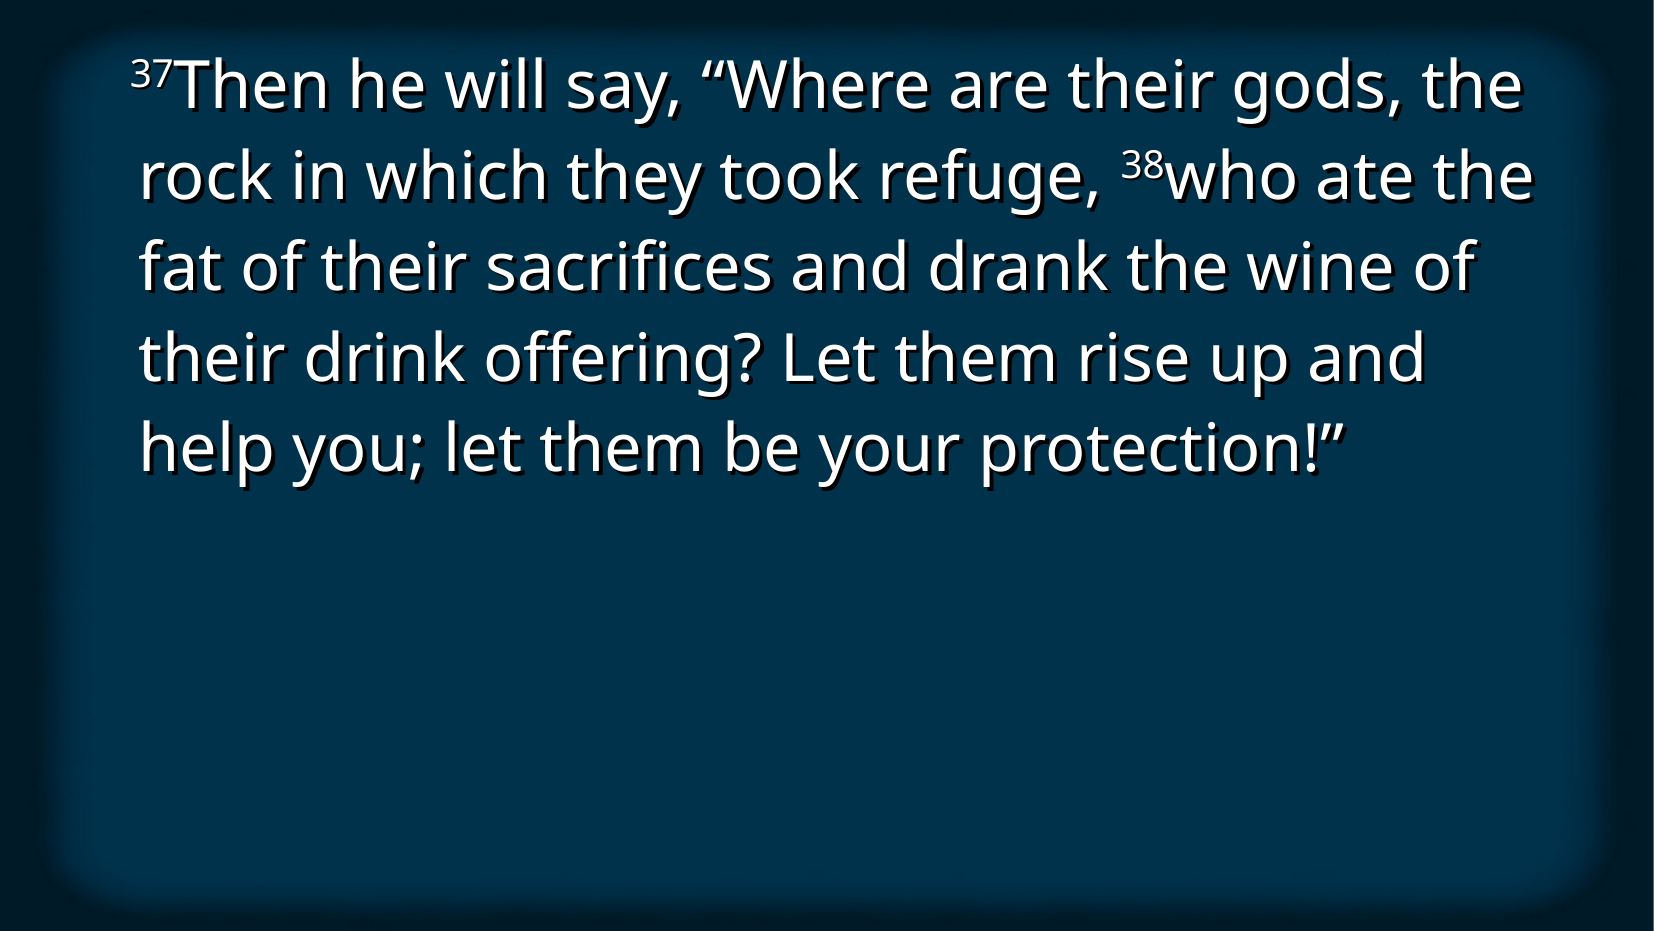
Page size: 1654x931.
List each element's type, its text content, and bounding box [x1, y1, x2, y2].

text_box 37Then he will say, “Where are their gods, the rock in which they took refuge, 38who ate the fat of their sacrifices and drank the wine of their drink offering? Let them rise up and help you; let them be your protection!” [105, 30, 1561, 489]
picture [0, 0, 1654, 931]
